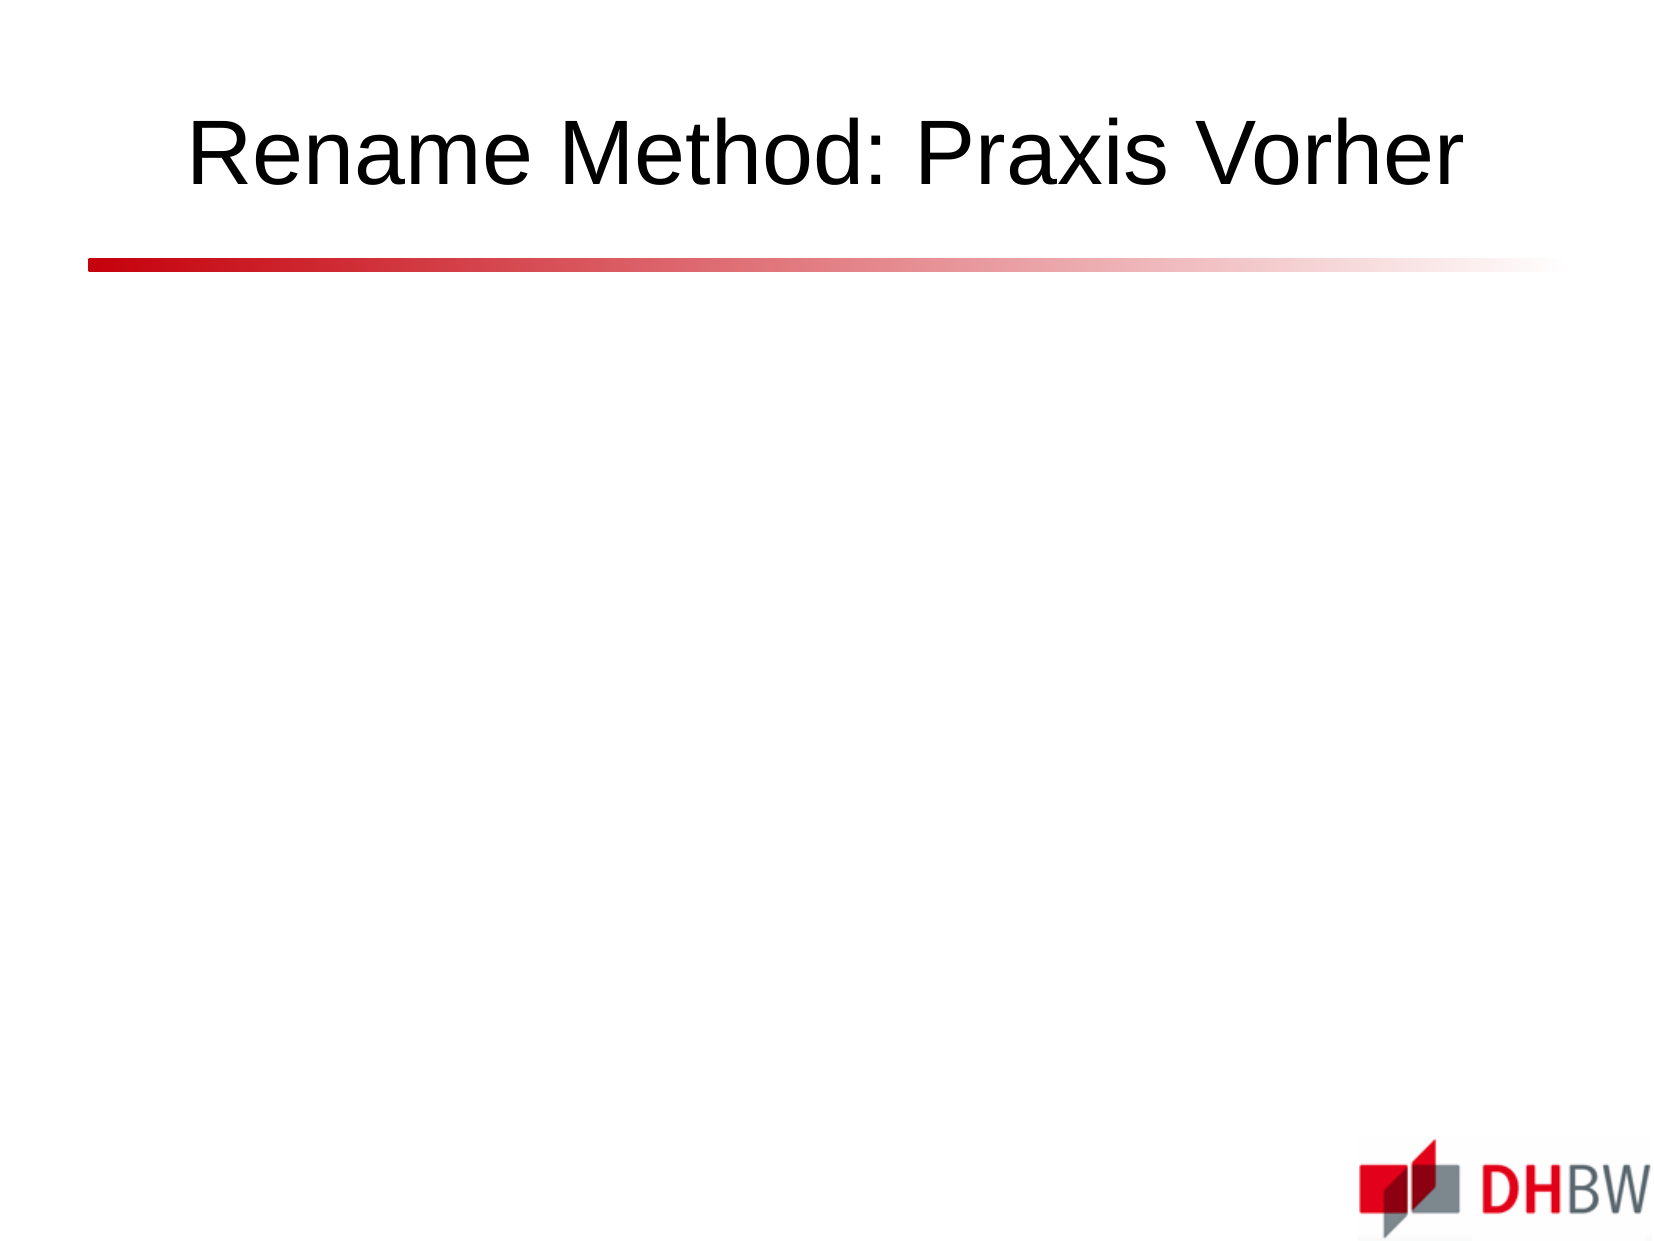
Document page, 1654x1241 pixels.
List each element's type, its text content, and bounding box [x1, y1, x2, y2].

title Rename Method: Praxis Vorher [82, 56, 1571, 250]
picture [1358, 1137, 1652, 1241]
